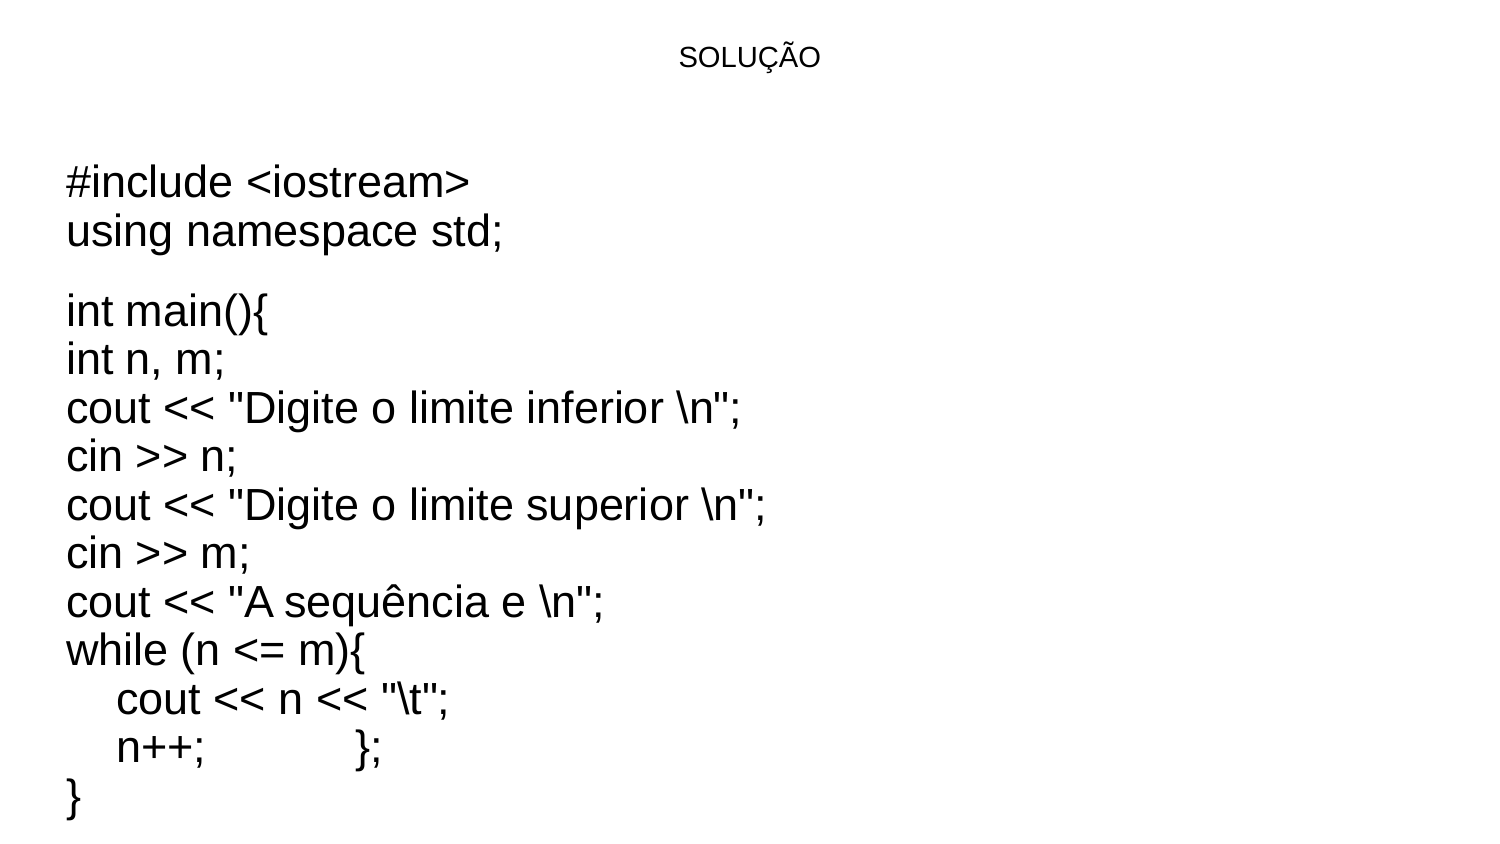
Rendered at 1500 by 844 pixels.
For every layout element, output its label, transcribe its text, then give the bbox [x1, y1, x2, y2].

title SOLUÇÃO [51, 23, 1449, 117]
list #include <iostream> using namespace std; int main(){ int n, m; cout << "Digite o limite inferior \n"; cin >> n; cout << "Digite o limite superior \n"; cin >> m; cout << "A sequência e \n"; while (n <= m){ cout << n << "\t"; n++; }; } [51, 143, 1449, 830]
